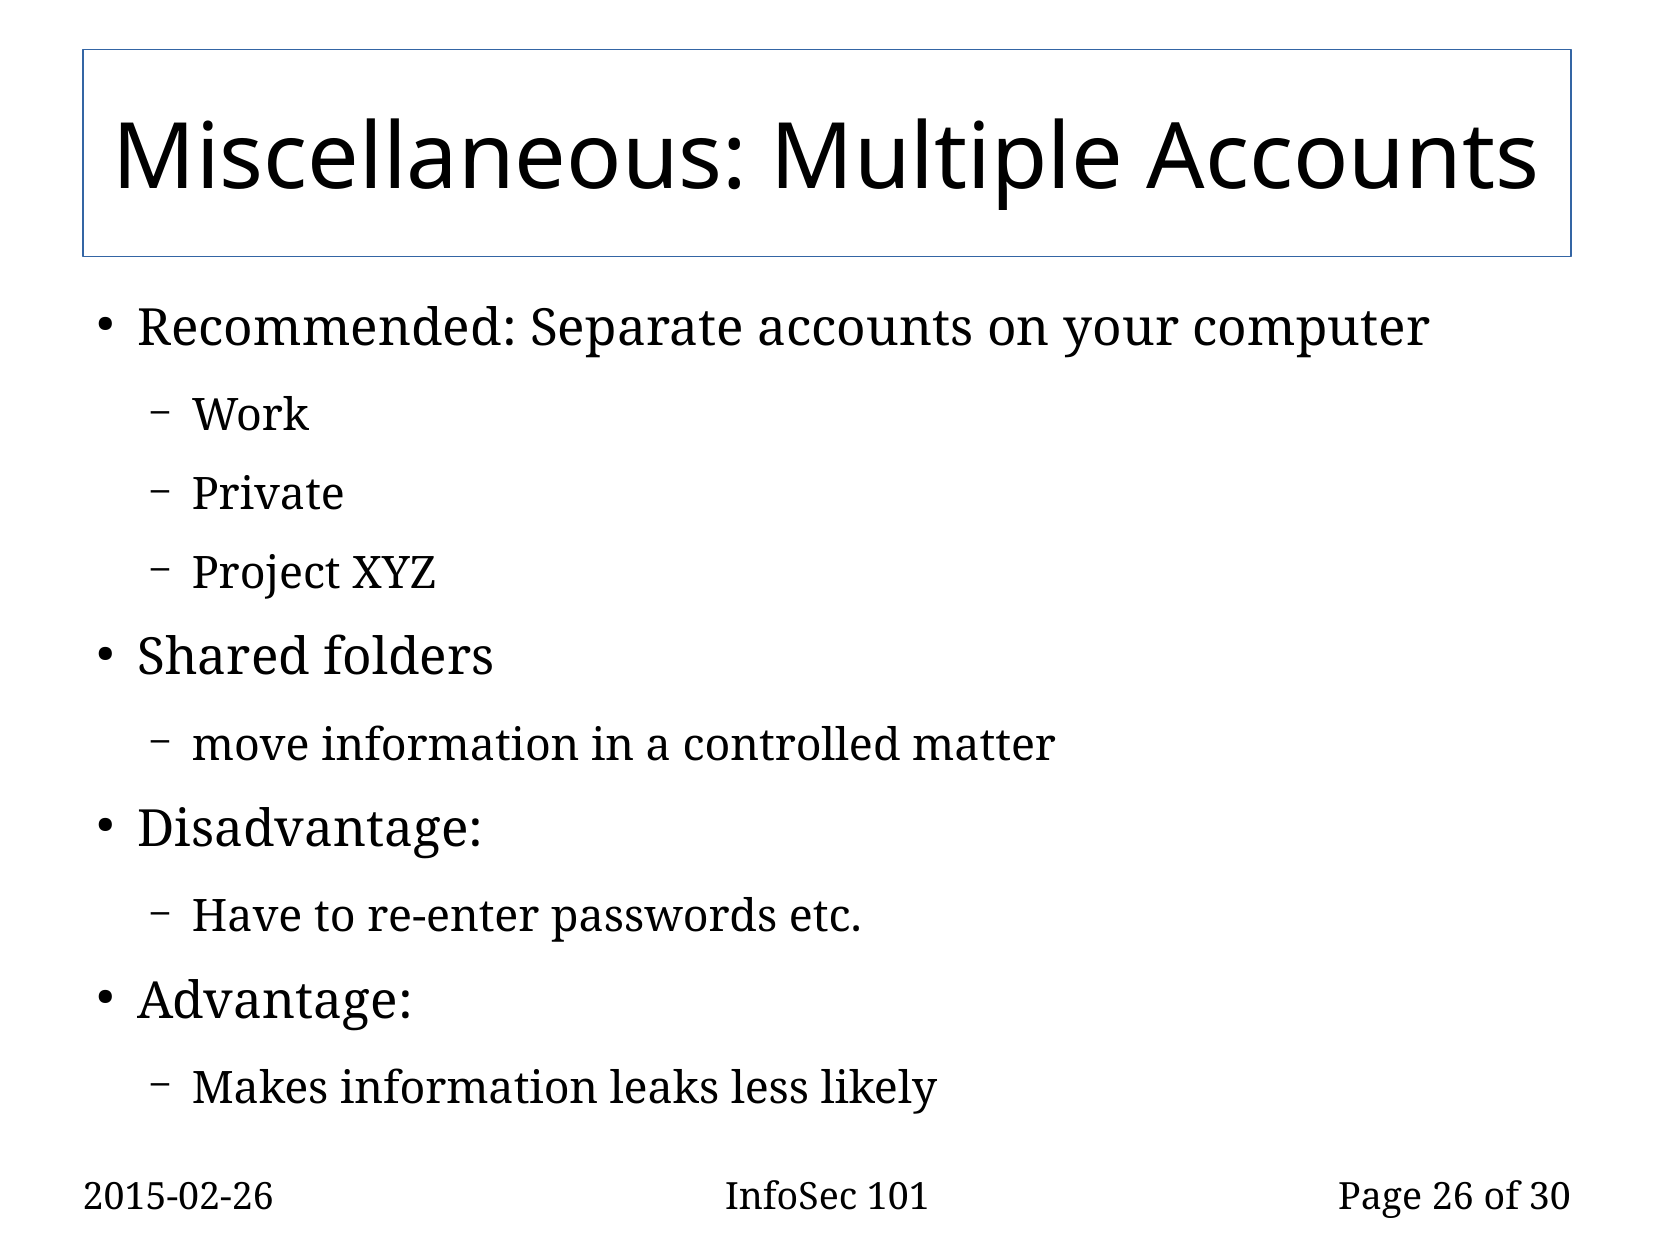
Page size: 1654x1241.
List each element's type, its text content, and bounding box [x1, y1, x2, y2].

list Recommended: Separate accounts on your computer Work Private Project XYZ Shared folders move information in a controlled matter Disadvantage: Have to re-enter passwords etc. Advantage: Makes information leaks less likely [82, 290, 1571, 1126]
title Miscellaneous: Multiple Accounts [82, 49, 1571, 257]
